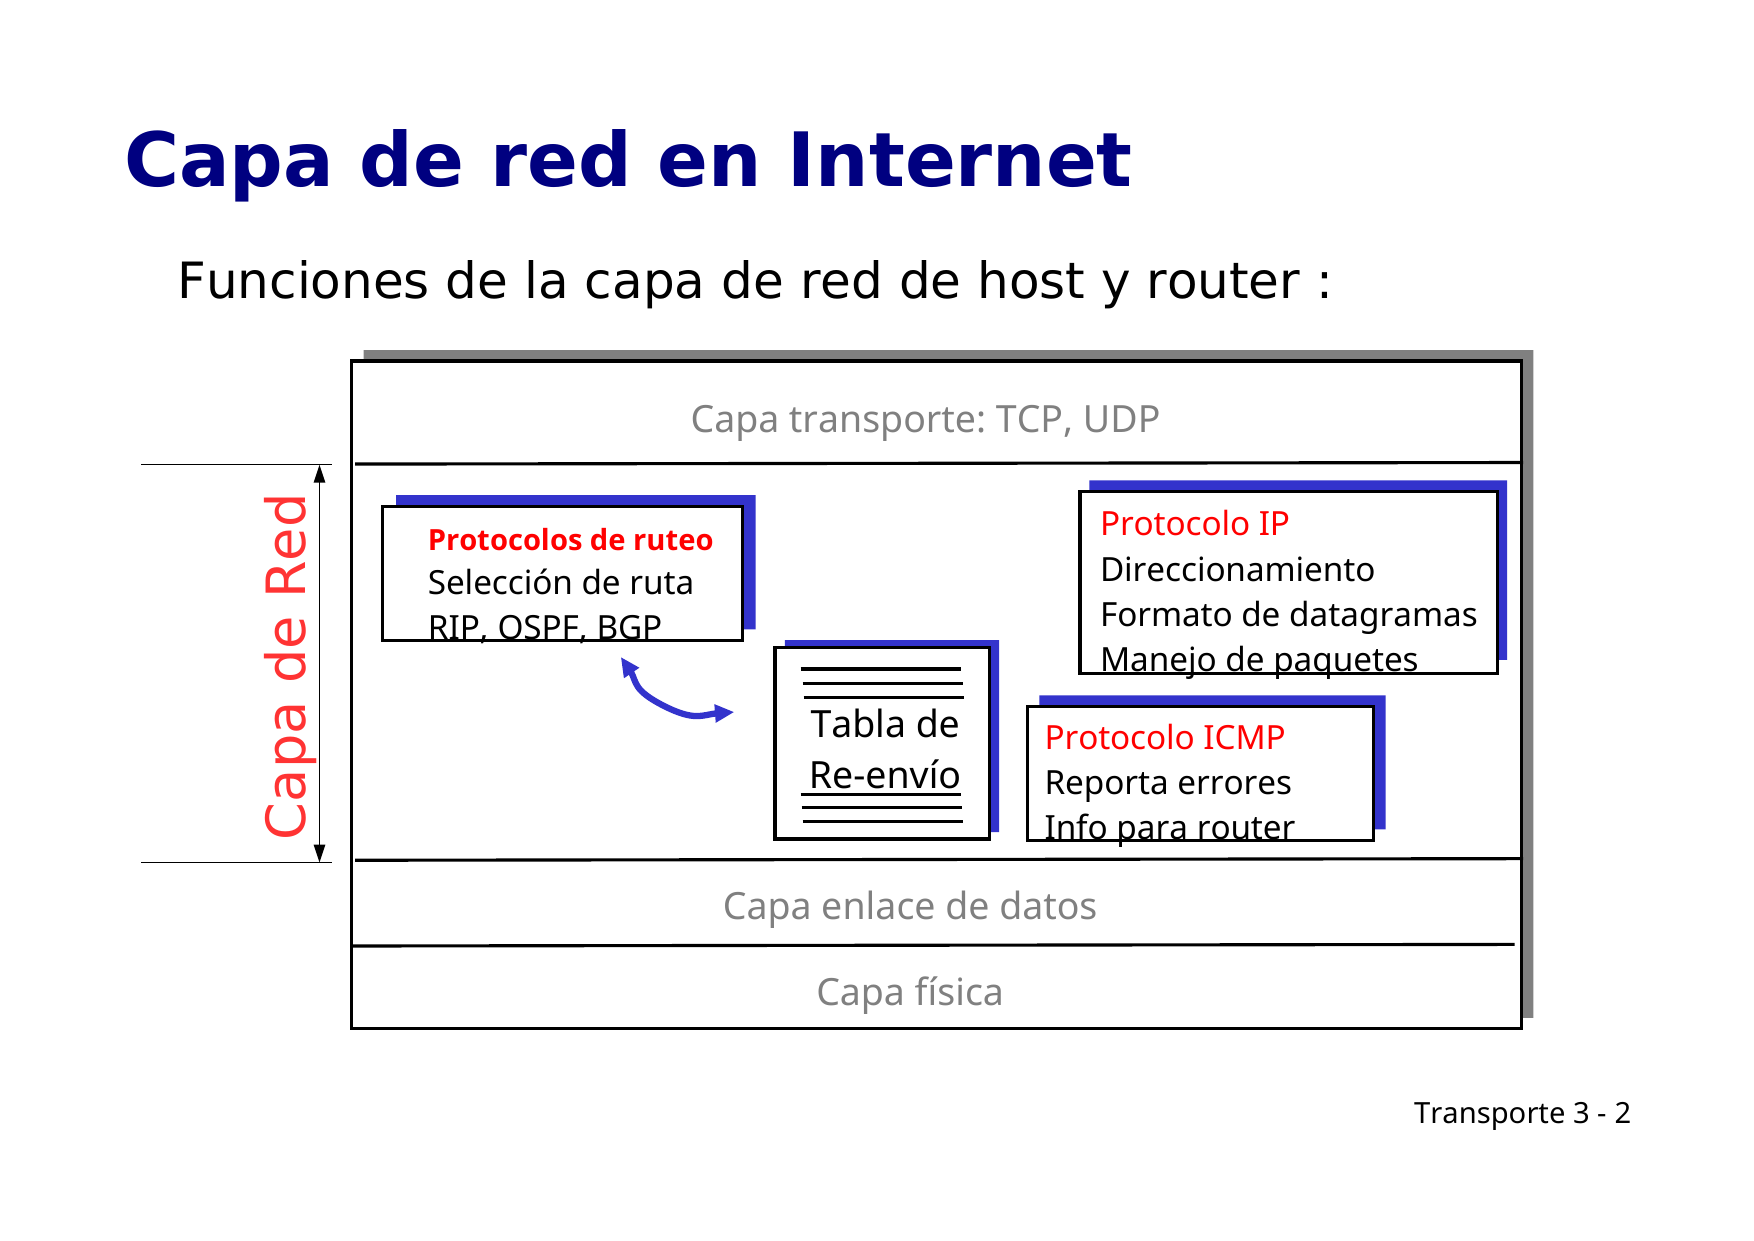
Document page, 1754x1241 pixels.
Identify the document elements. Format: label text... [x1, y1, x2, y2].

text_box Tabla de Re-envío [794, 689, 977, 808]
text_box Capa transporte: TCP, UDP [675, 384, 1176, 452]
text_box Protocolo ICMP Reporta errores Info para router [1029, 706, 1370, 858]
list Funciones de la capa de red de host y router : [162, 244, 1512, 320]
text_box Capa física [801, 957, 1020, 1024]
text_box Protocolo IP Direccionamiento Formato de datagramas Manejo de paquetes [1085, 492, 1494, 689]
title Capa de red en Internet [109, 59, 1696, 262]
text_box Protocolos de ruteo Selección de ruta RIP, OSPF, BGP [413, 511, 729, 658]
text_box [351, 350, 1534, 1029]
text_box Capa enlace de datos [708, 871, 1113, 939]
